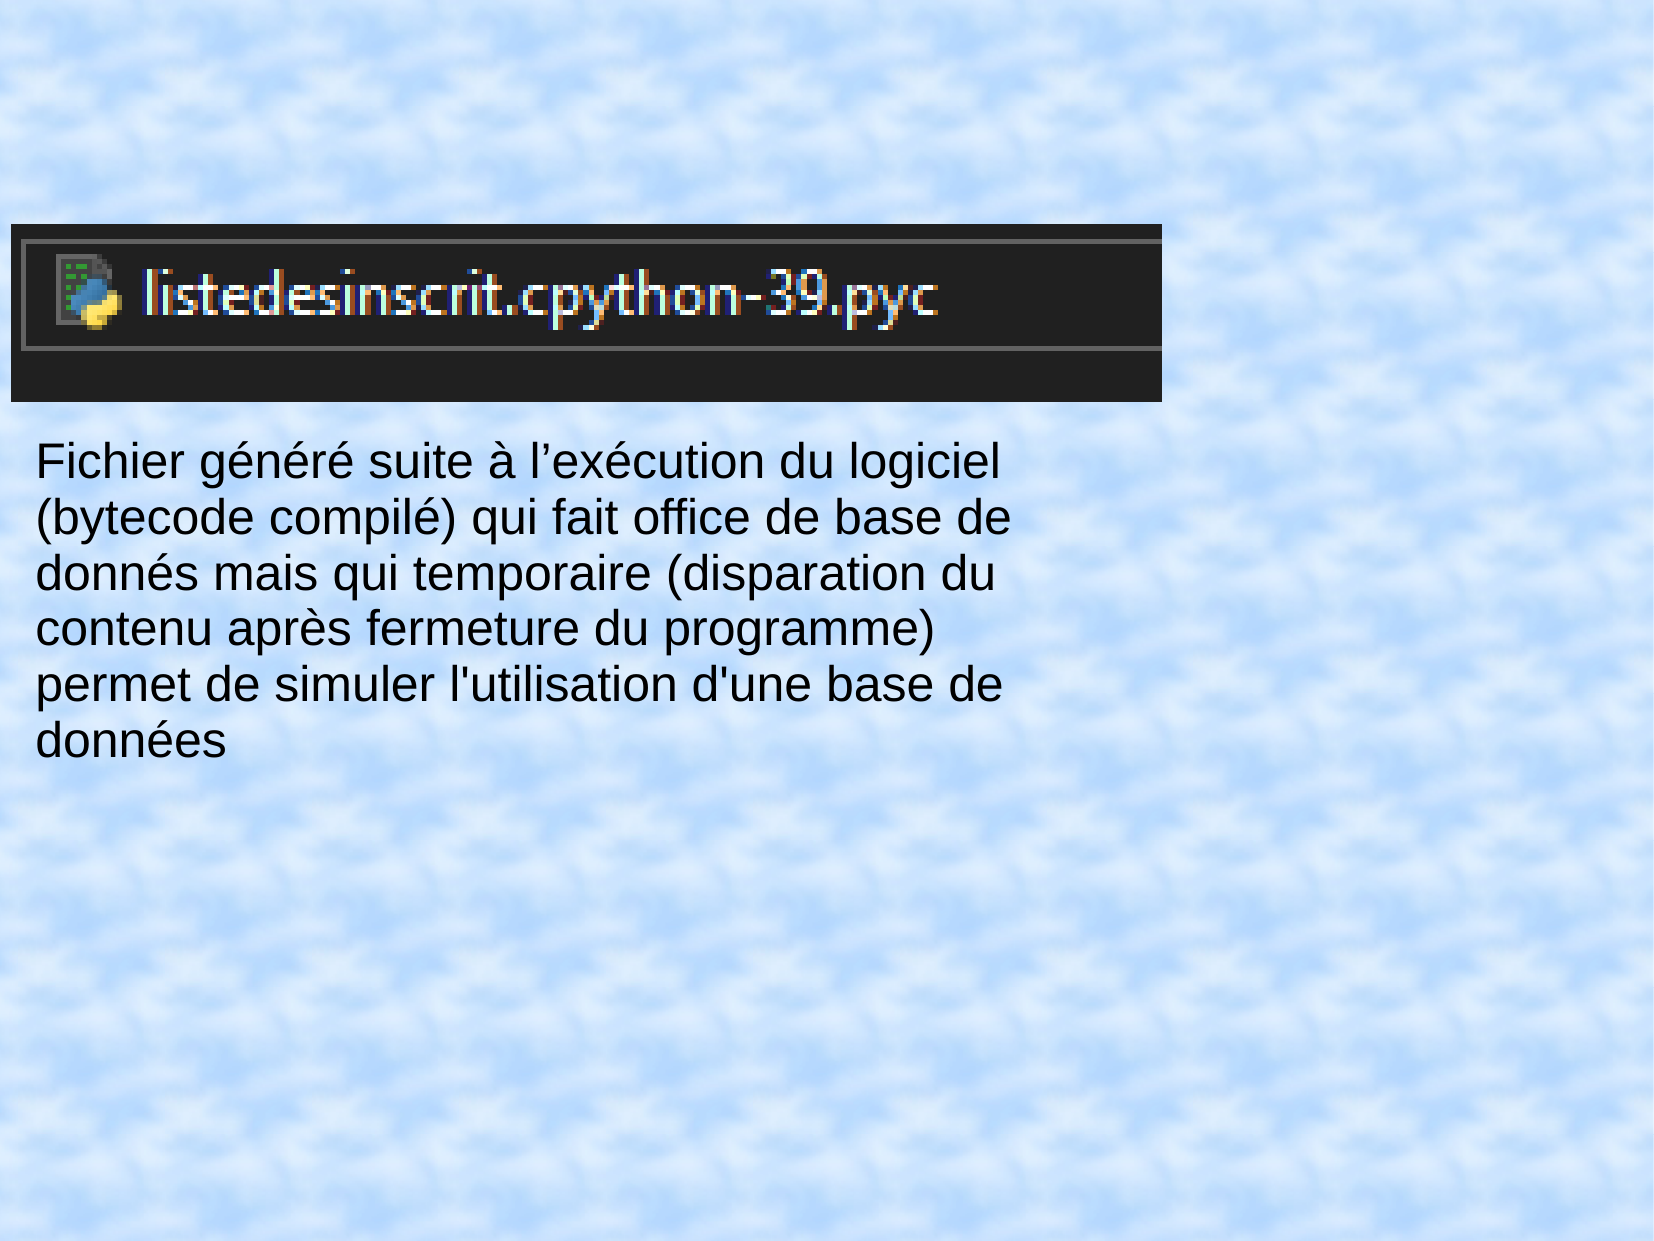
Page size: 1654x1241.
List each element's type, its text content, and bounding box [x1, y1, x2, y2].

text_box Fichier généré suite à l’exécution du logiciel (bytecode compilé) qui fait office de base de donnés mais qui temporaire (disparation du contenu après fermeture du programme) permet de simuler l'utilisation d'une base de données [35, 433, 1075, 768]
picture [0, 0, 1654, 1241]
